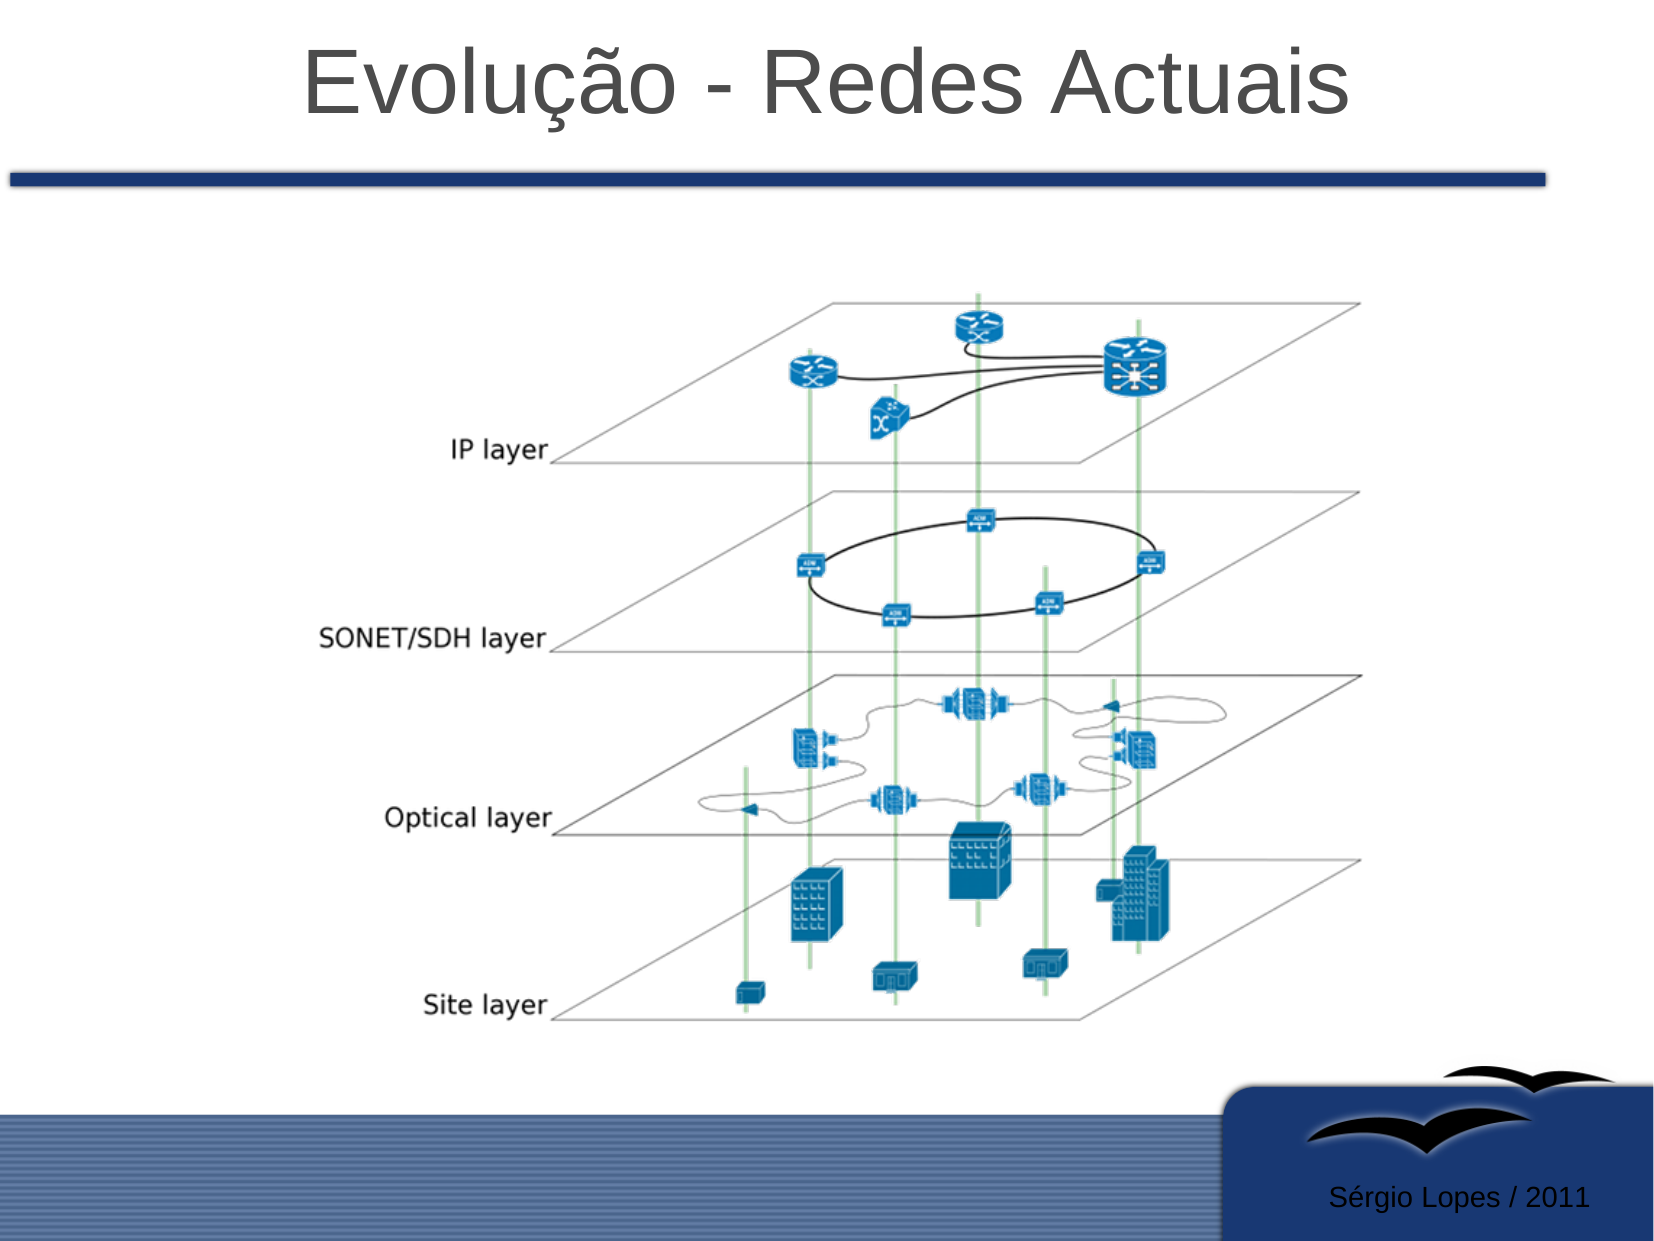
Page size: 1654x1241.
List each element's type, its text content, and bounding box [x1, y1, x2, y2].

text_box Sérgio Lopes / 2011 [1328, 1181, 1588, 1214]
title Evolução - Redes Actuais [121, 0, 1534, 164]
picture [0, 0, 1654, 1241]
